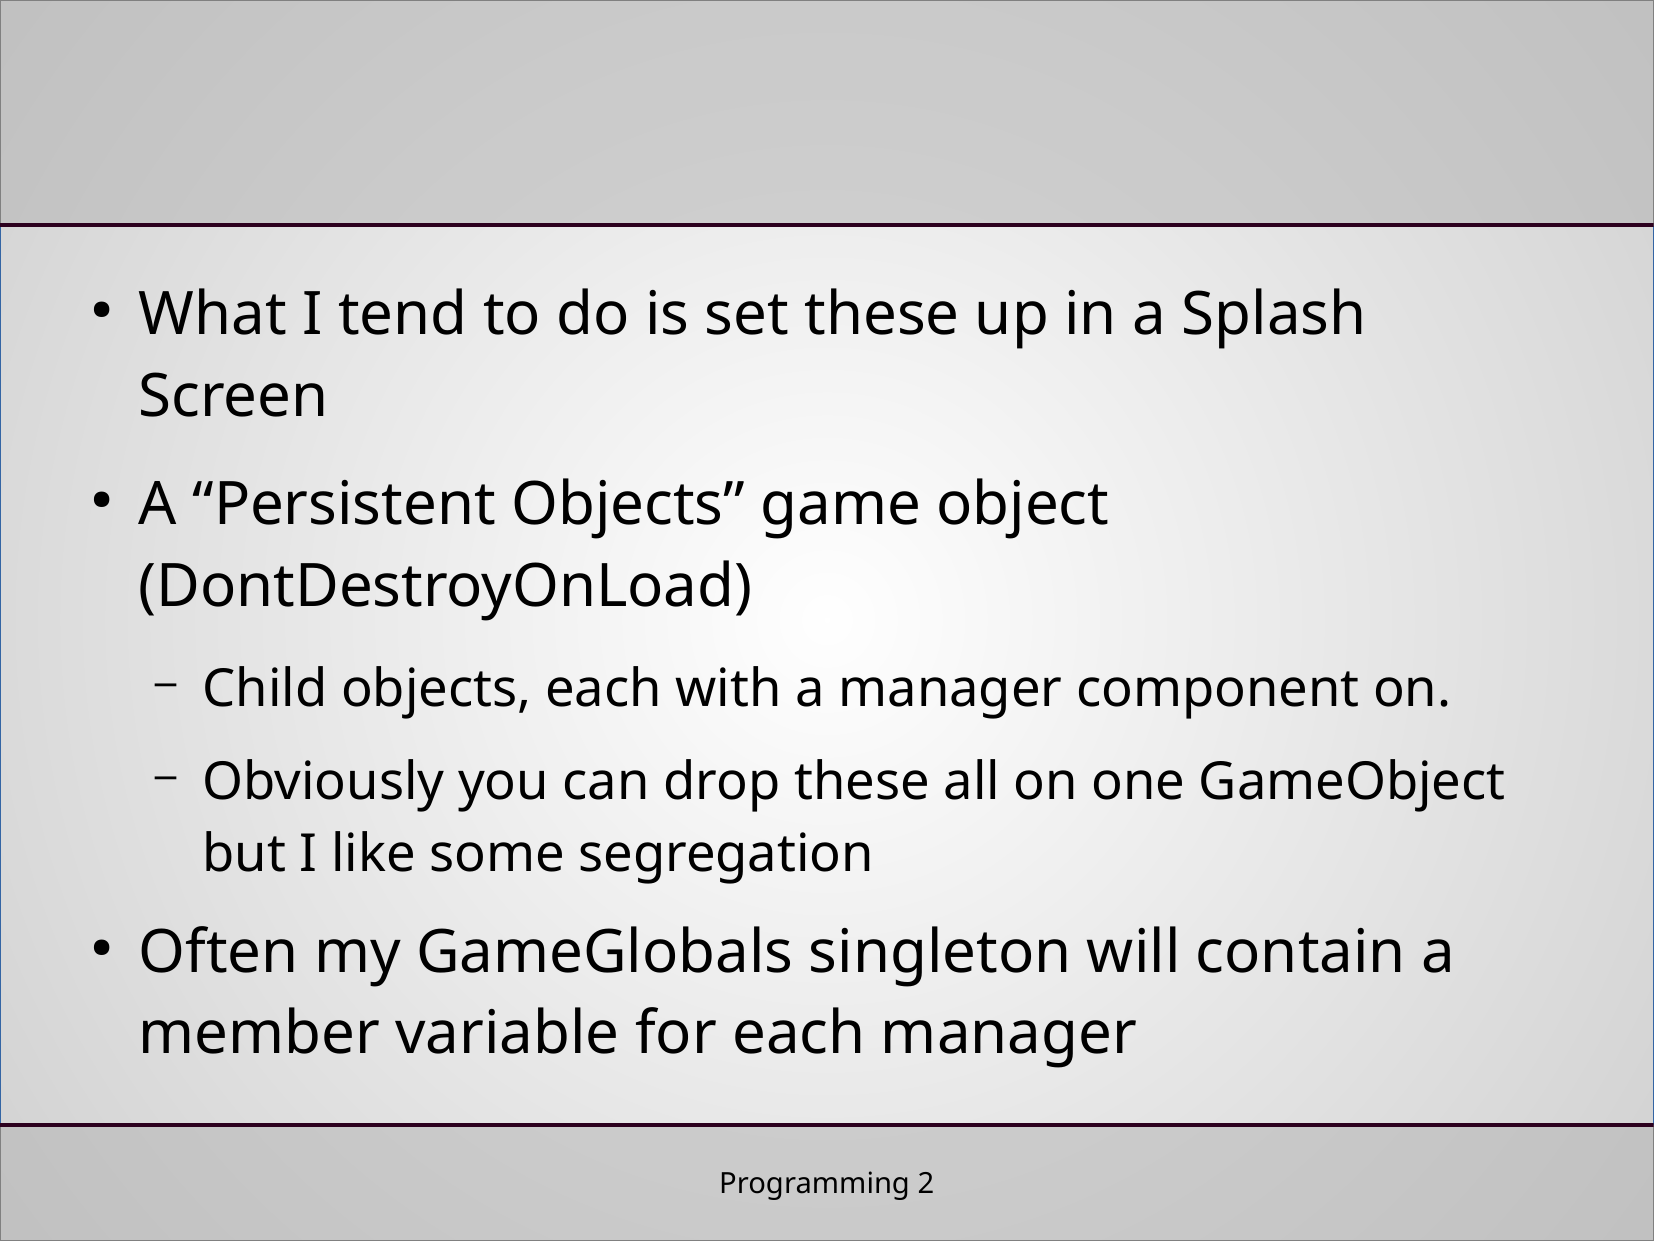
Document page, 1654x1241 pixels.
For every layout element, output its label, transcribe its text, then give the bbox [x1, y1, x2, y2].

list What I tend to do is set these up in a Splash Screen A “Persistent Objects” game object (DontDestroyOnLoad) Child objects, each with a manager component on. Obviously you can drop these all on one GameObject but I like some segregation Often my GameGlobals singleton will contain a member variable for each manager [75, 270, 1571, 1075]
